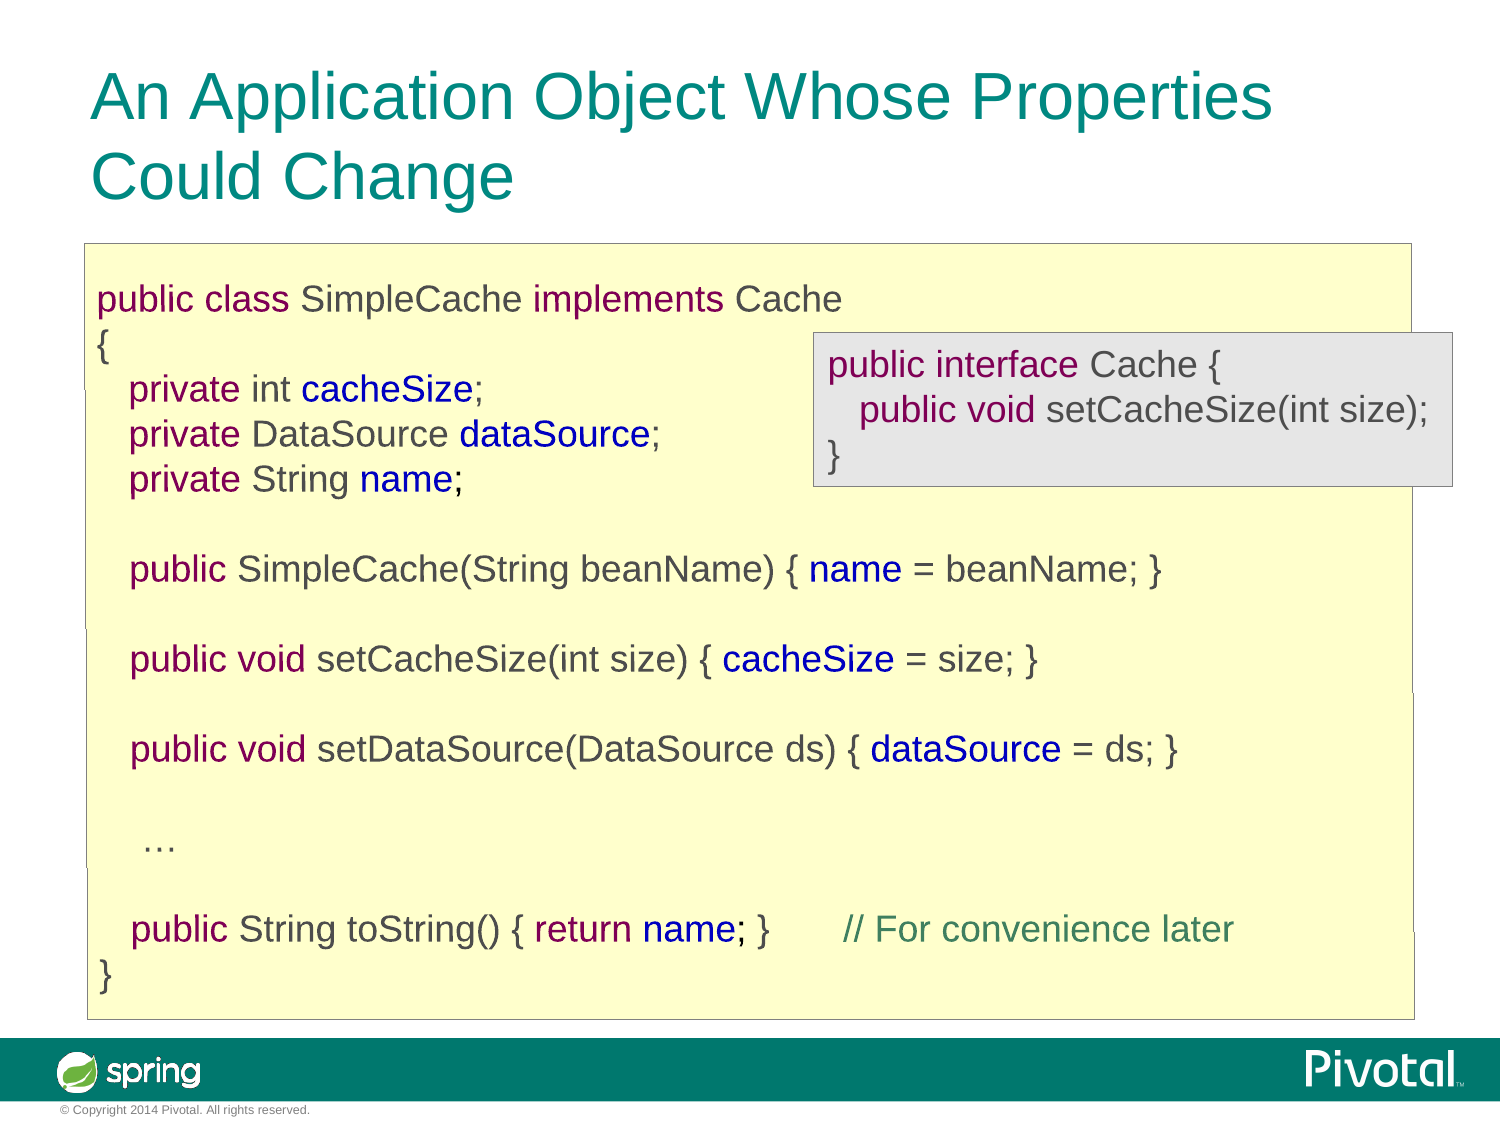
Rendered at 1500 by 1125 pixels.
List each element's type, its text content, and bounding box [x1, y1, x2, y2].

text_box public class SimpleCache implements Cache { private int cacheSize; private DataSource dataSource; private String name; public SimpleCache(String beanName) { name = beanName; } public void setCacheSize(int size) { cacheSize = size; } public void setDataSource(DataSource ds) { dataSource = ds; } … public String toString() { return name; } // For convenience later } [84, 243, 1415, 1020]
text_box public interface Cache { public void setCacheSize(int size); } [813, 332, 1453, 487]
picture [32, 1041, 210, 1103]
picture [1306, 1050, 1464, 1087]
title An Application Object Whose Properties Could Change [75, 45, 1426, 233]
